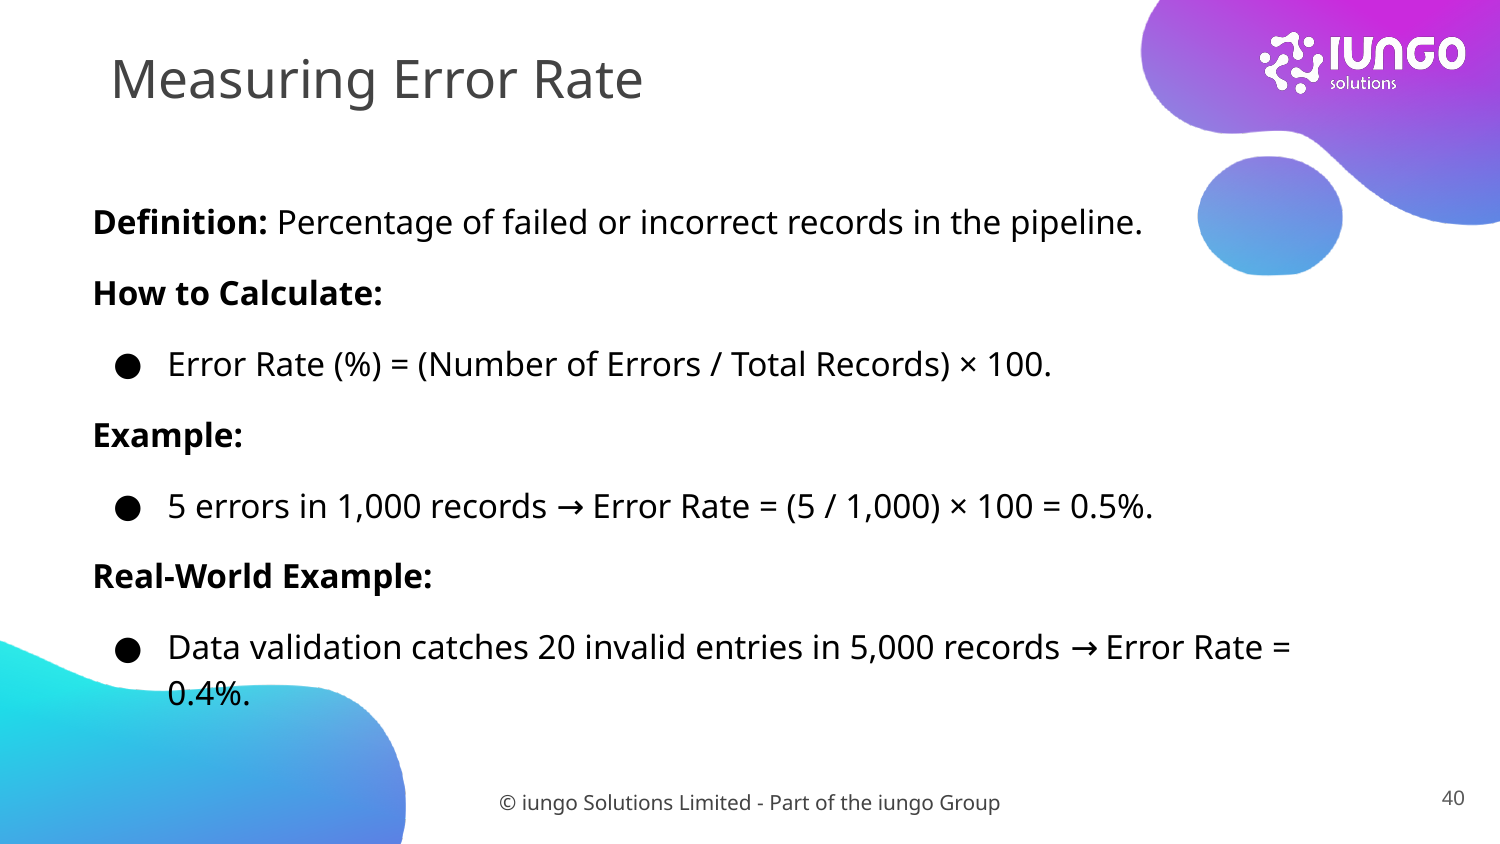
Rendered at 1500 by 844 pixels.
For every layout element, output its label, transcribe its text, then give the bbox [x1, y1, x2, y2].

picture [0, 0, 1500, 844]
title Measuring Error Rate [95, 30, 924, 125]
slide_number <number> [1389, 764, 1480, 830]
list Definition: Percentage of failed or incorrect records in the pipeline. How to Calculate: Error Rate (%) = (Number of Errors / Total Records) × 100. Example: 5 errors in 1,000 records → Error Rate = (5 / 1,000) × 100 = 0.5%. Real-World Example: Data validation catches 20 invalid entries in 5,000 records → Error Rate = 0.4%. [77, 180, 1372, 664]
